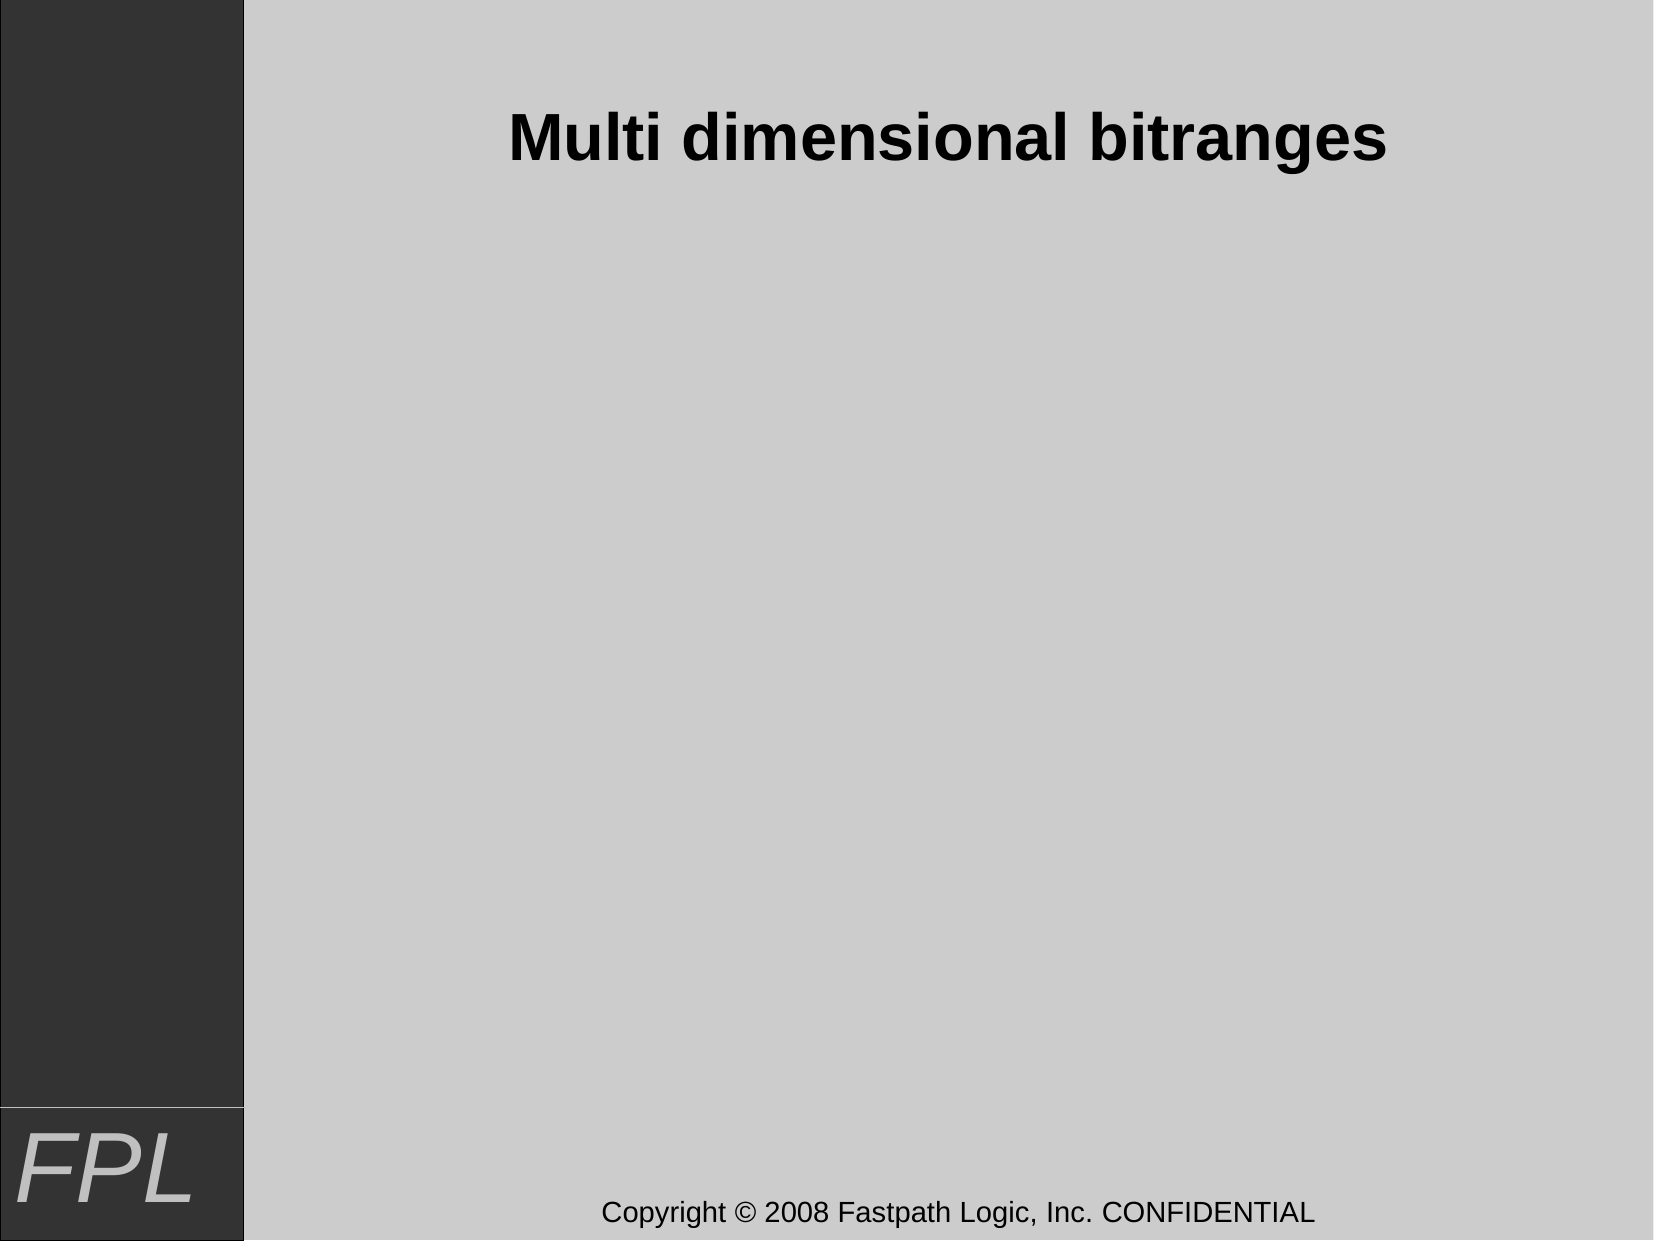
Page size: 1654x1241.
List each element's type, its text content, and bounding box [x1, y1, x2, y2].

title Multi dimensional bitranges [397, 37, 1501, 239]
